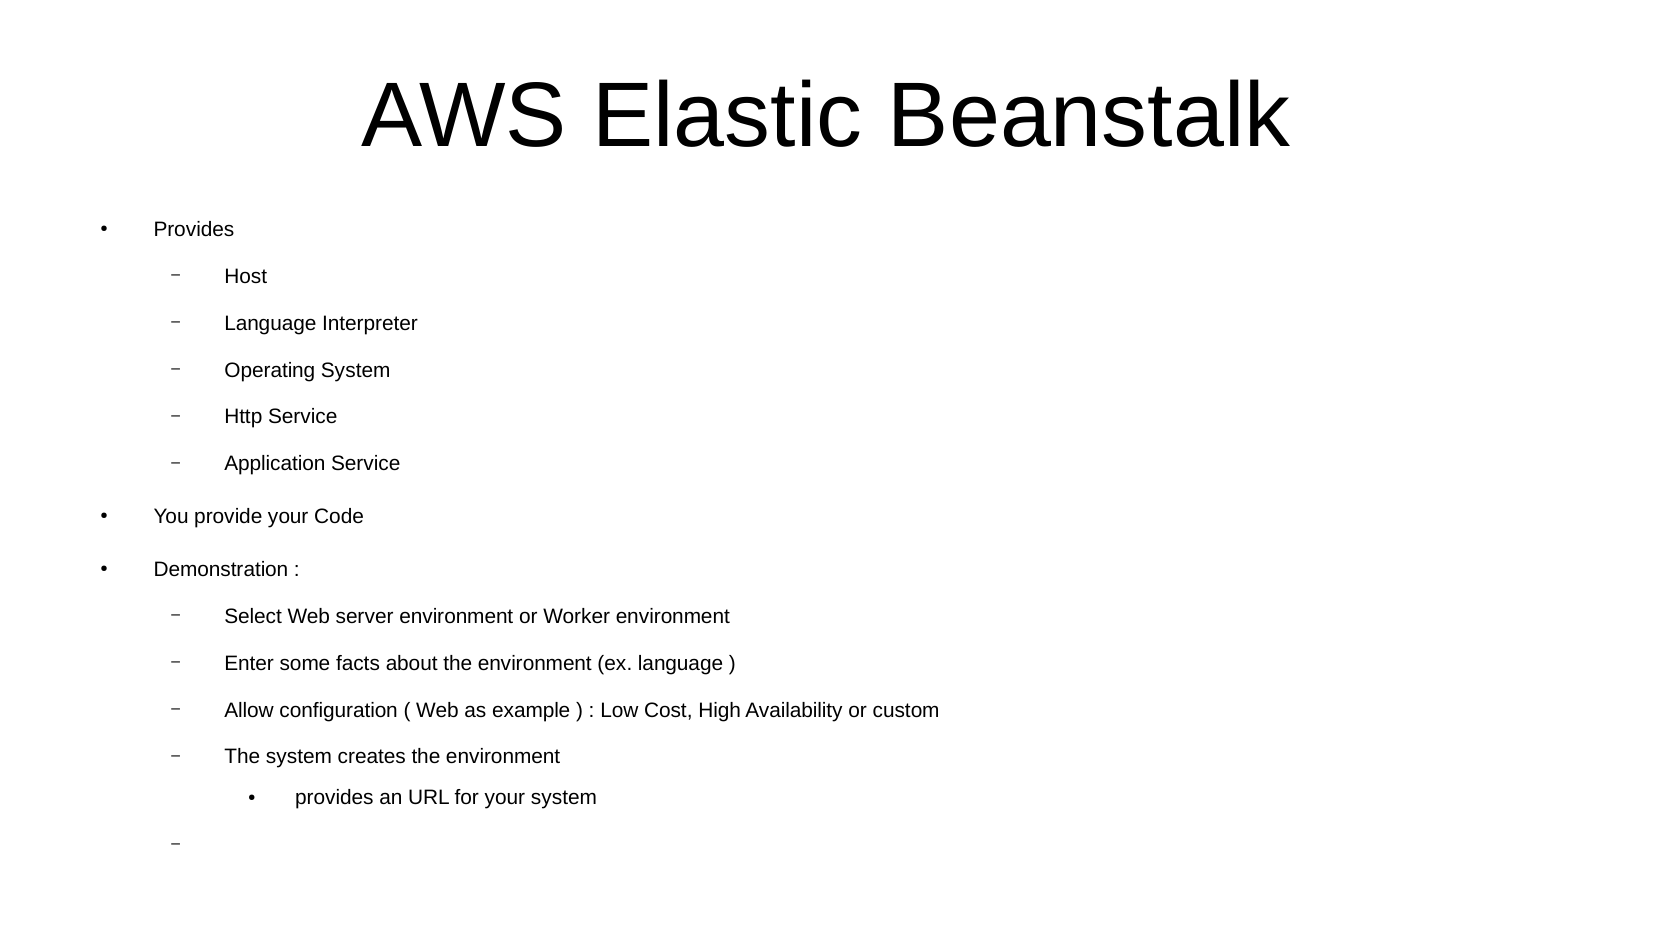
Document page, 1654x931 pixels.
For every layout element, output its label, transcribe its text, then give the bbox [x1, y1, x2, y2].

title AWS Elastic Beanstalk [82, 37, 1571, 193]
list Provides Host Language Interpreter Operating System Http Service Application Service You provide your Code Demonstration : Select Web server environment or Worker environment Enter some facts about the environment (ex. language ) Allow configuration ( Web as example ) : Low Cost, High Availability or custom The system creates the environment provides an URL for your system [82, 217, 1636, 916]
